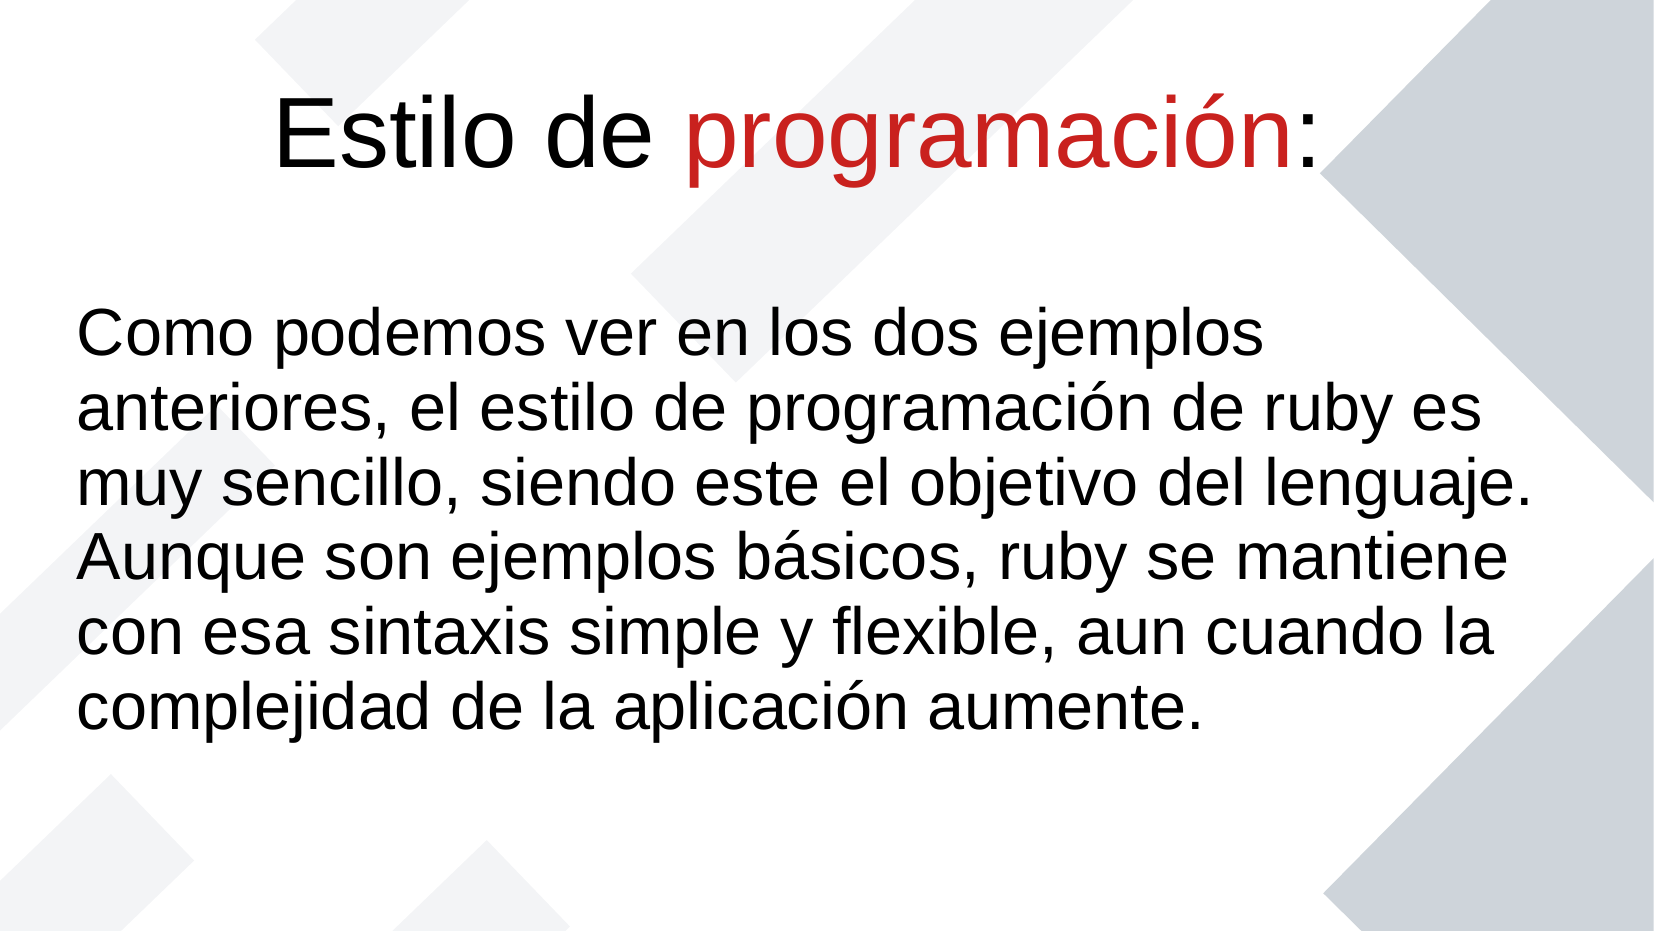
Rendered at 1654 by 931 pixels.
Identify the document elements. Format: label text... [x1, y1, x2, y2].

subtitle Como podemos ver en los dos ejemplos anteriores, el estilo de programación de ruby es muy sencillo, siendo este el objetivo del lenguaje. Aunque son ejemplos básicos, ruby se mantiene con esa sintaxis simple y flexible, aun cuando la complejidad de la aplicación aumente. [76, 295, 1565, 835]
text_box Estilo de programación: [206, 59, 1388, 207]
